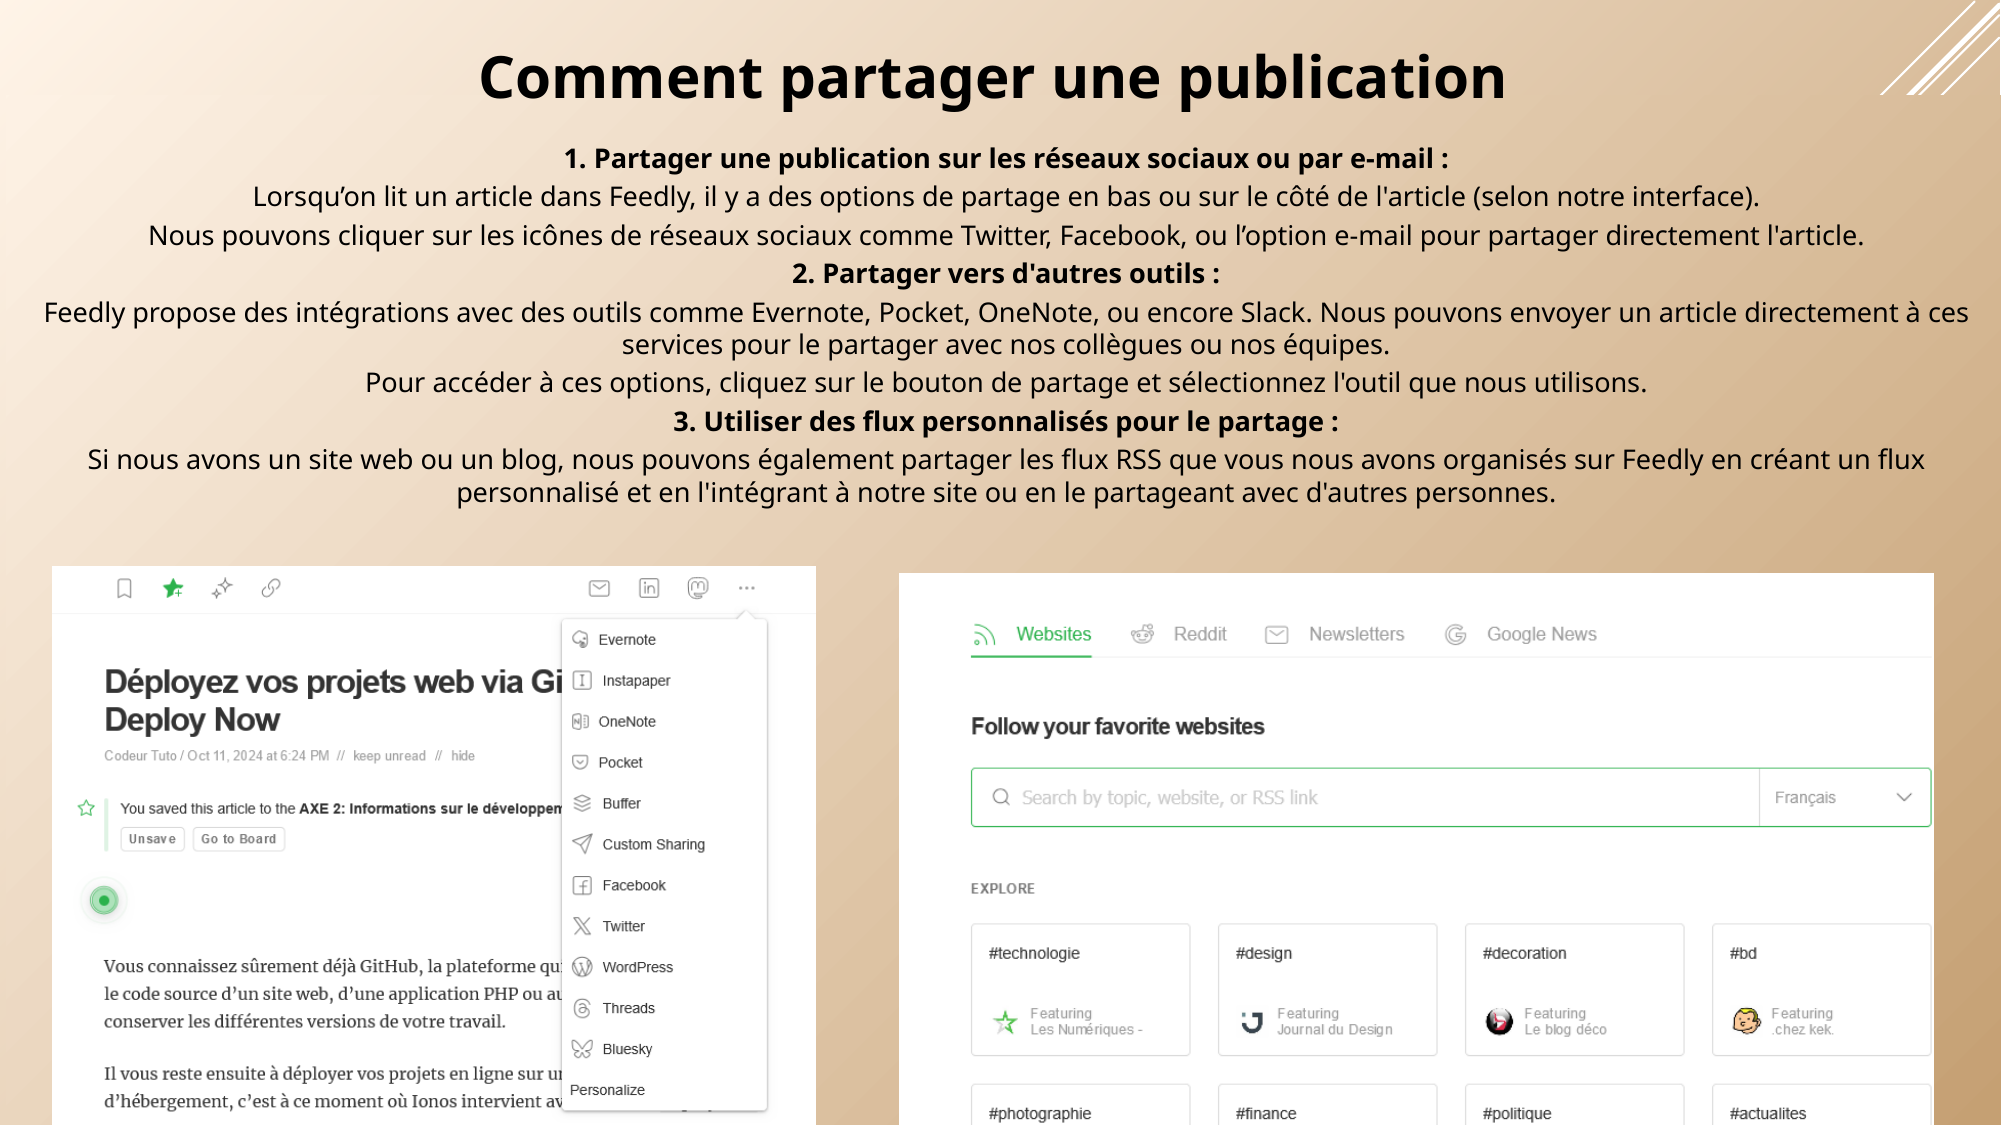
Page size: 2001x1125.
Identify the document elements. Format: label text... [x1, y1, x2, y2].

picture [52, 566, 816, 1125]
text_box 1. Partager une publication sur les réseaux sociaux ou par e-mail : Lorsqu’on lit un article dans Feedly, il y a des options de partage en bas ou sur le côté de l'article (selon notre interface). Nous pouvons cliquer sur les icônes de réseaux sociaux comme Twitter, Facebook, ou l’option e-mail pour partager directement l'article. 2. Partager vers d'autres outils : Feedly propose des intégrations avec des outils comme Evernote, Pocket, OneNote, ou encore Slack. Nous pouvons envoyer un article directement à ces services pour le partager avec nos collègues ou nos équipes. Pour accéder à ces options, cliquez sur le bouton de partage et sélectionnez l'outil que nous utilisons. 3. Utiliser des flux personnalisés pour le partage : Si nous avons un site web ou un blog, nous pouvons également partager les flux RSS que vous nous avons organisés sur Feedly en créant un flux personnalisé et en l'intégrant à notre site ou en le partageant avec d'autres personnes. [6, 95, 2000, 1125]
title Comment partager une publication [24, 33, 1978, 140]
picture [899, 573, 1934, 1125]
